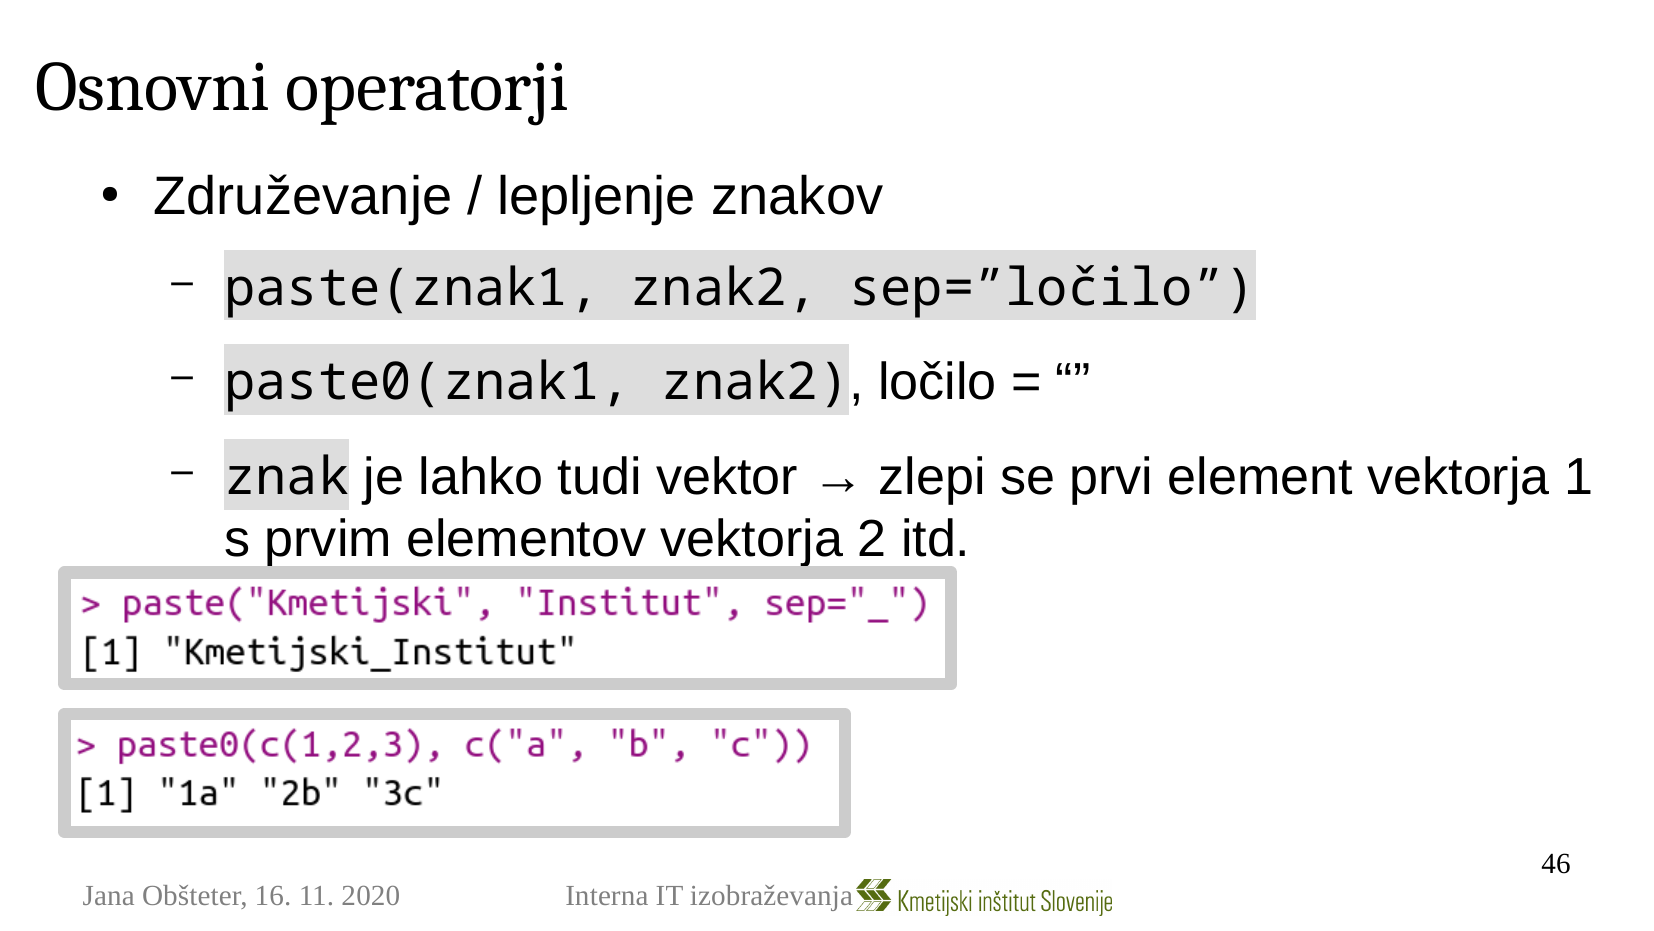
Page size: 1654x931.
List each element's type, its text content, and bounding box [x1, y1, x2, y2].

picture [70, 578, 945, 678]
picture [70, 720, 839, 826]
list Združevanje / lepljenje znakov paste(znak1, znak2, sep=”ločilo”) paste0(znak1, znak2), ločilo = “” znak je lahko tudi vektor → zlepi se prvi element vektorja 1 s prvim elementov vektorja 2 itd. [82, 165, 1619, 827]
title Osnovni operatorji [35, 21, 1524, 154]
picture [856, 879, 1112, 916]
